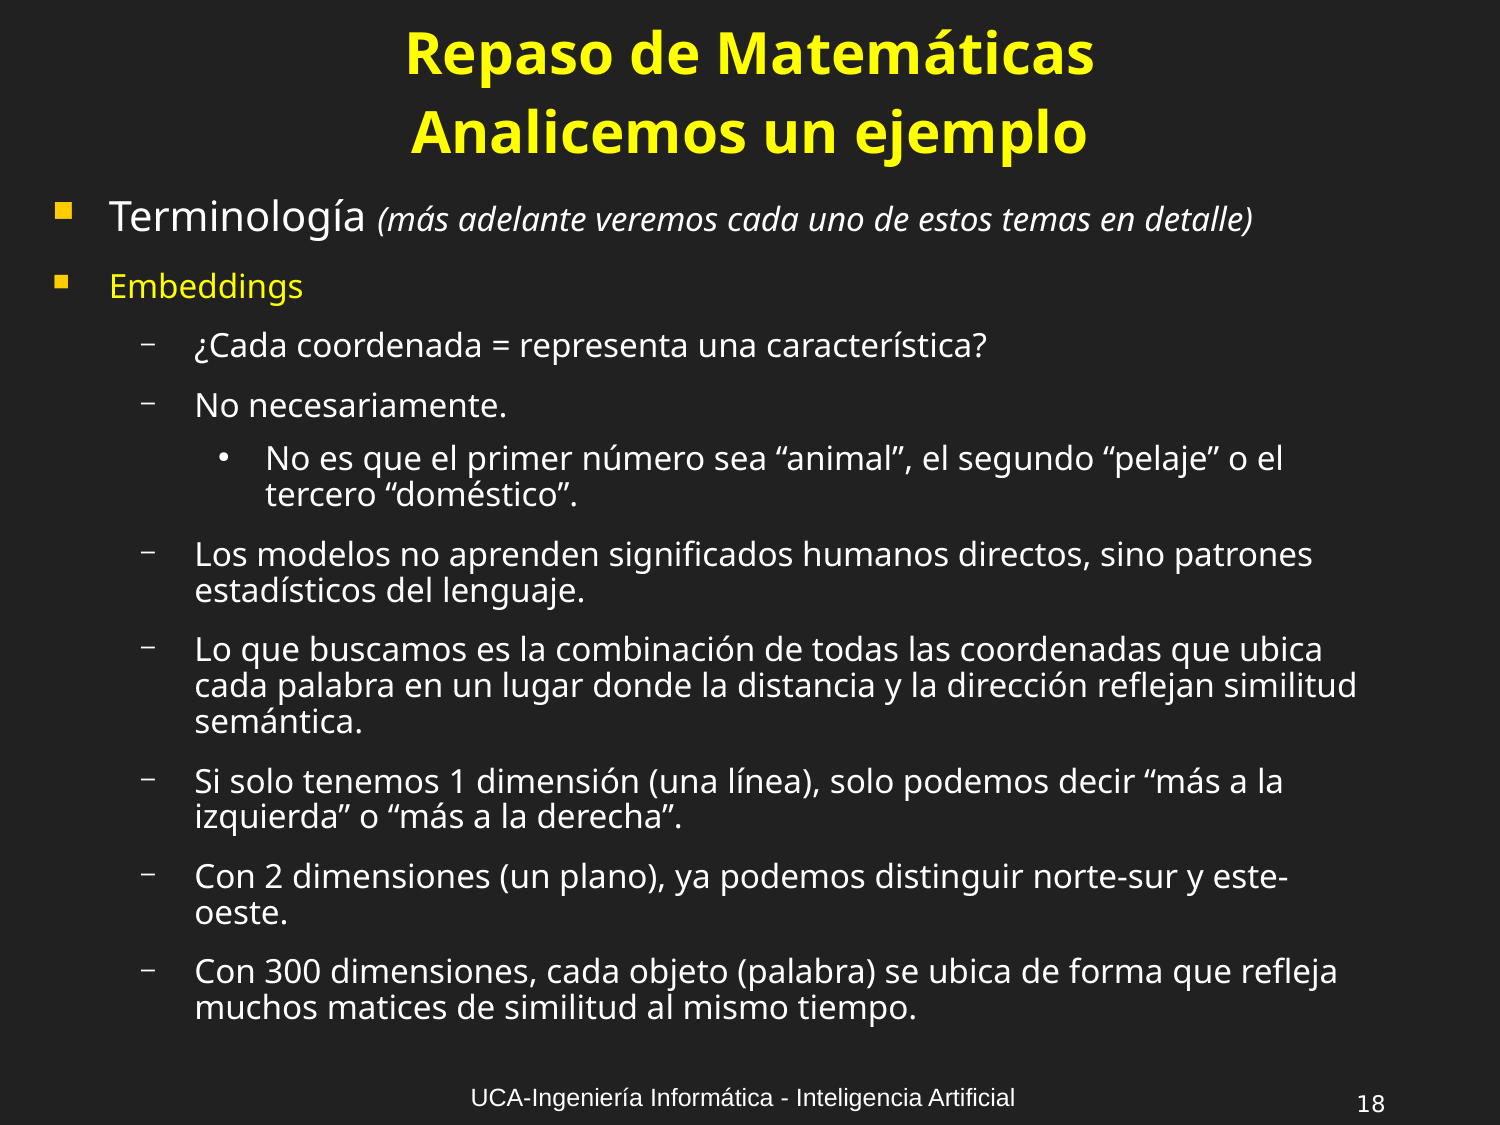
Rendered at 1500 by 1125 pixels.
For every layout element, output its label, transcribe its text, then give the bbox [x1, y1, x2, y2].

title Repaso de Matemáticas Analicemos un ejemplo [75, 33, 1426, 150]
list Terminología (más adelante veremos cada uno de estos temas en detalle) Embeddings ¿Cada coordenada = representa una característica? No necesariamente. No es que el primer número sea “animal”, el segundo “pelaje” o el tercero “doméstico”. Los modelos no aprenden significados humanos directos, sino patrones estadísticos del lenguaje. Lo que buscamos es la combinación de todas las coordenadas que ubica cada palabra en un lugar donde la distancia y la dirección reflejan similitud semántica. Si solo tenemos 1 dimensión (una línea), solo podemos decir “más a la izquierda” o “más a la derecha”. Con 2 dimensiones (un plano), ya podemos distinguir norte-sur y este-oeste. Con 300 dimensiones, cada objeto (palabra) se ubica de forma que refleja muchos matices de similitud al mismo tiempo. [37, 187, 1388, 901]
